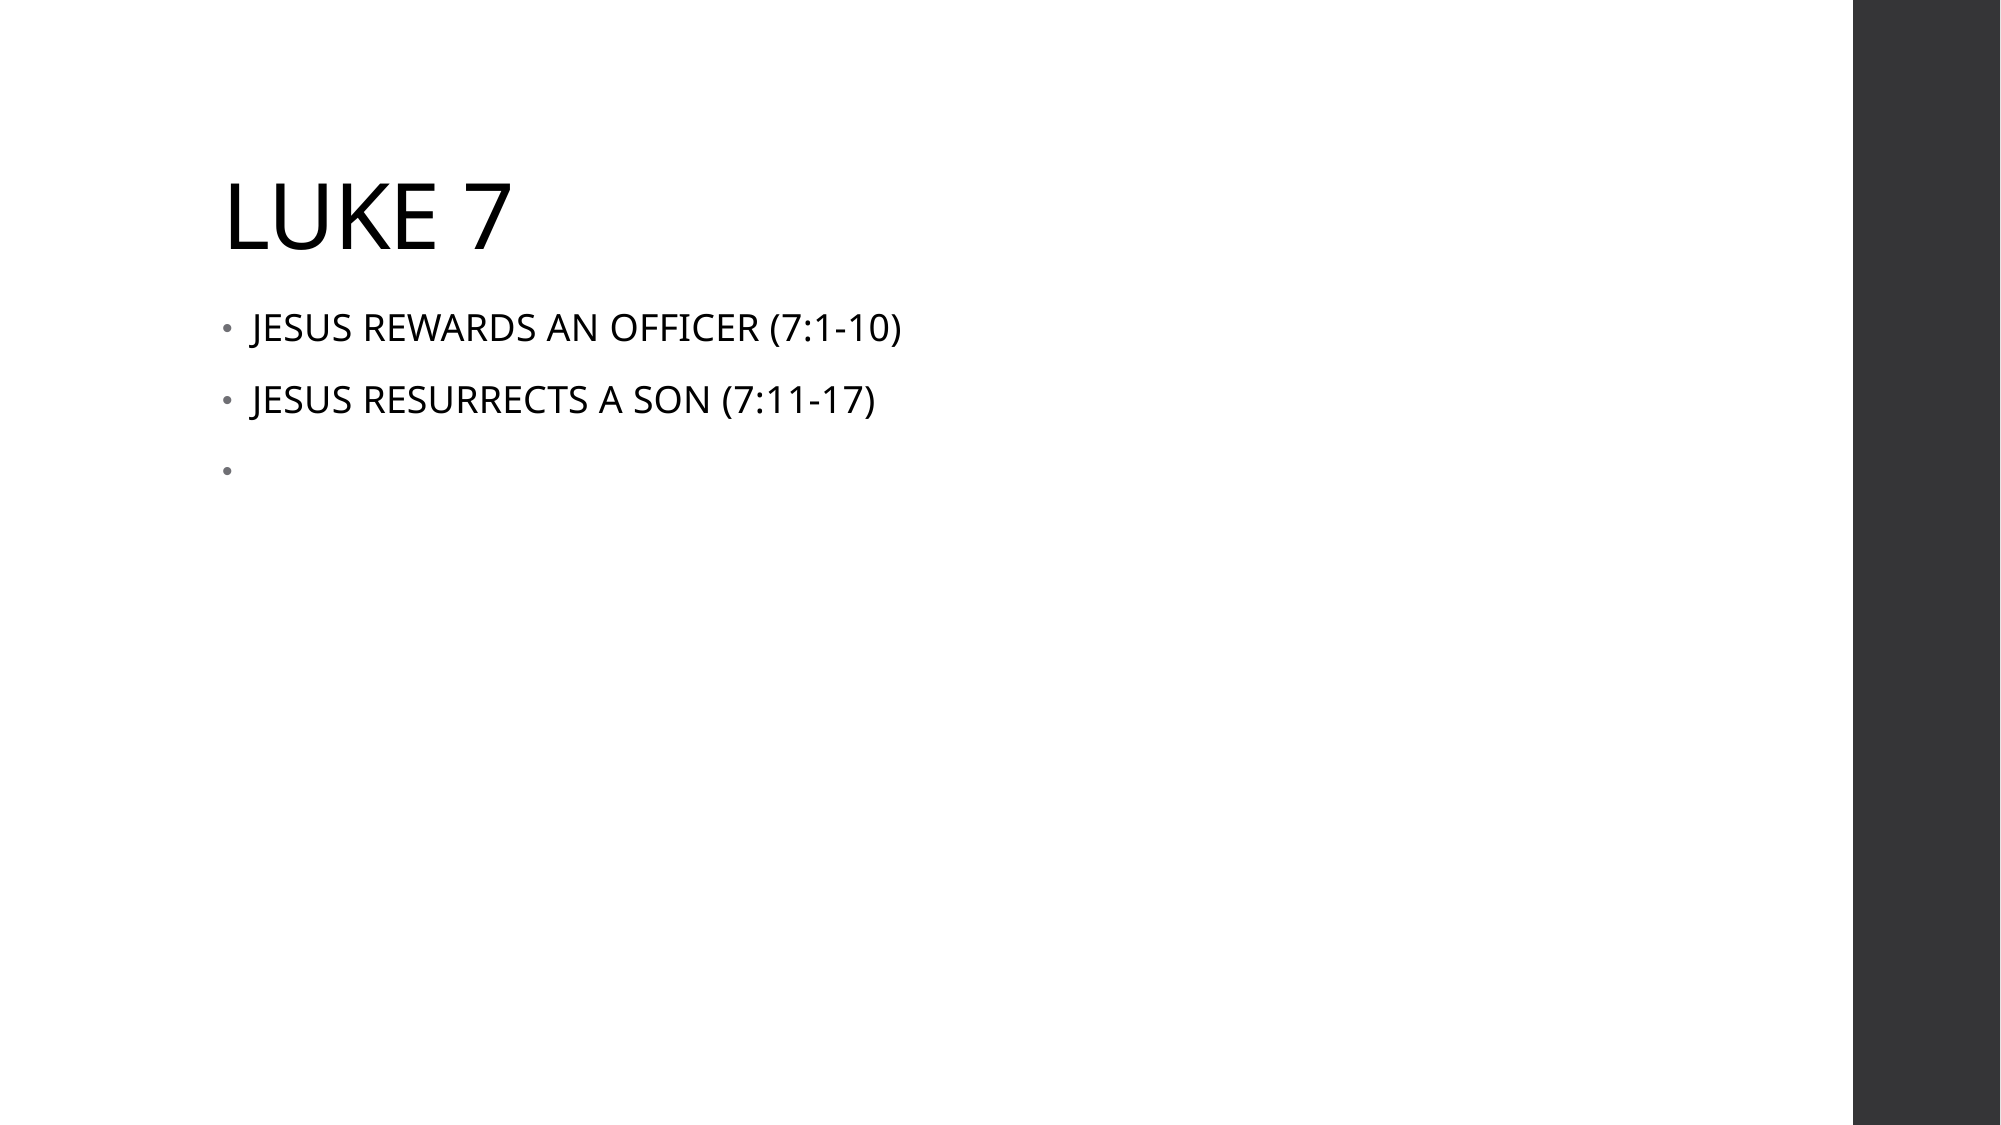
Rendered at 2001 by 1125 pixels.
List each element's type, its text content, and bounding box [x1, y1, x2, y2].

title LUKE 7 [206, 60, 1797, 278]
list JESUS REWARDS AN OFFICER (7:1-10) JESUS RESURRECTS A SON (7:11-17) [206, 299, 1617, 1014]
